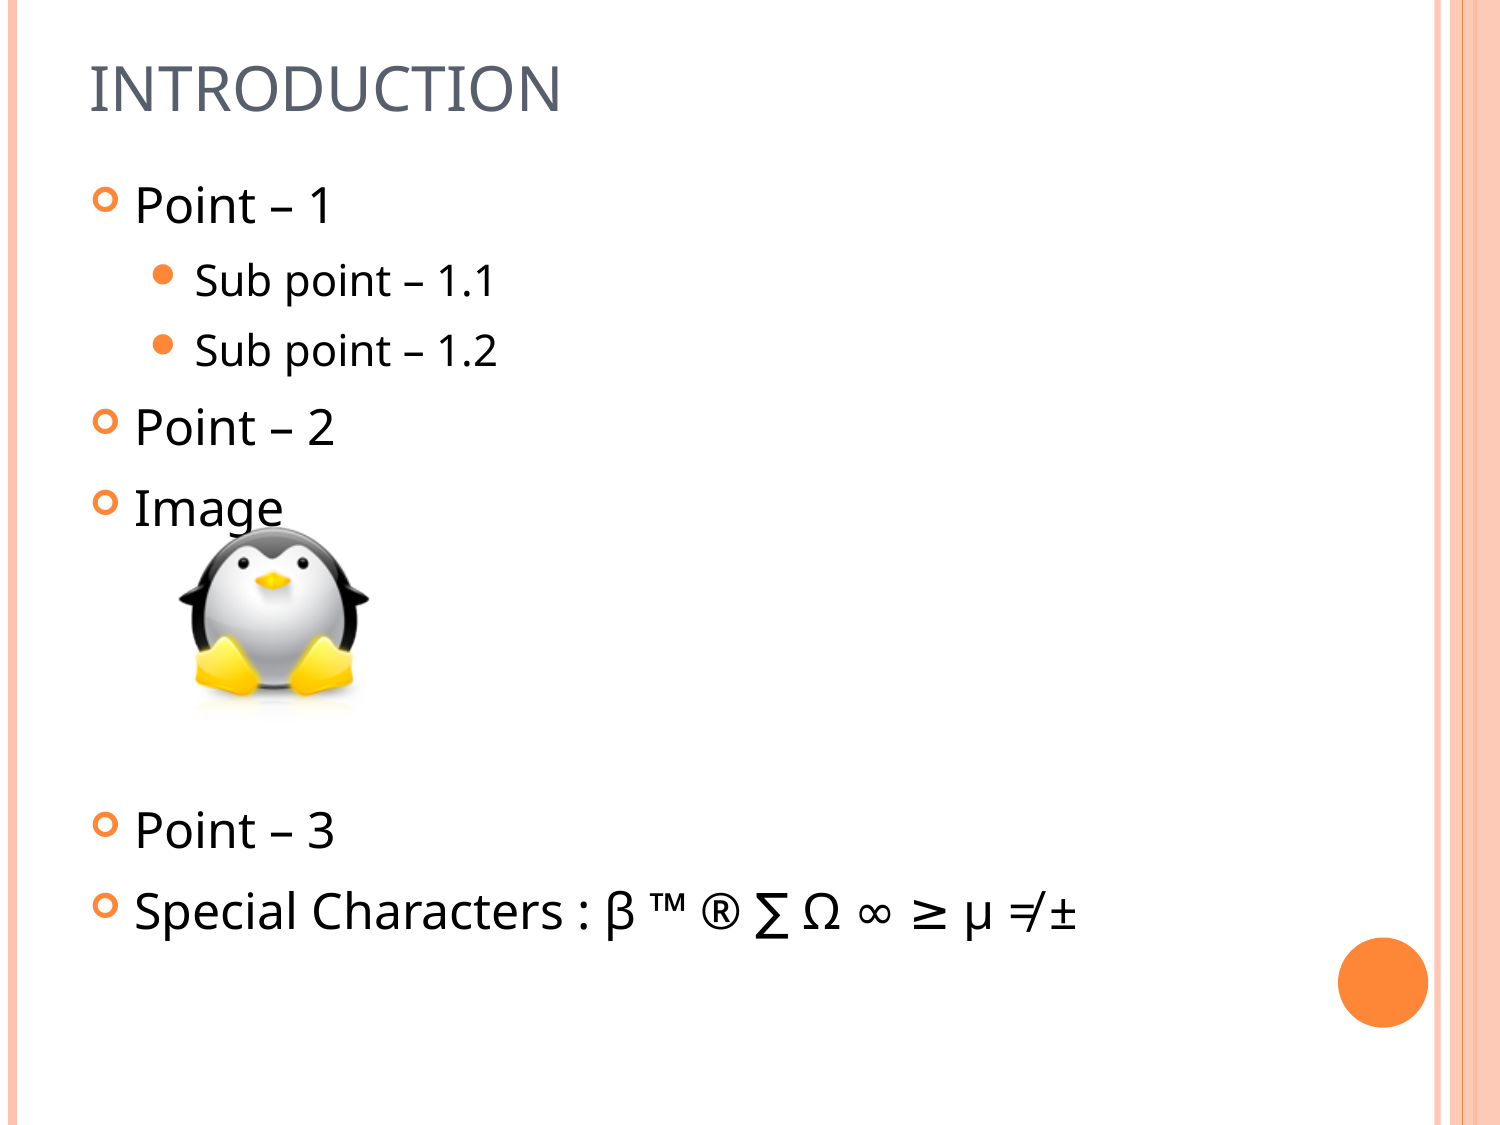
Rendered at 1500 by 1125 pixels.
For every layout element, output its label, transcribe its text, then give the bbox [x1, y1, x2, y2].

title INTRODUCTION [74, 44, 1300, 138]
list Point – 1 Sub point – 1.1 Sub point – 1.2 Point – 2 Image Point – 3 Special Characters : β ™ ® ∑ Ω ∞ ≥ µ ≠ ± [74, 162, 1300, 1064]
picture [174, 524, 376, 726]
